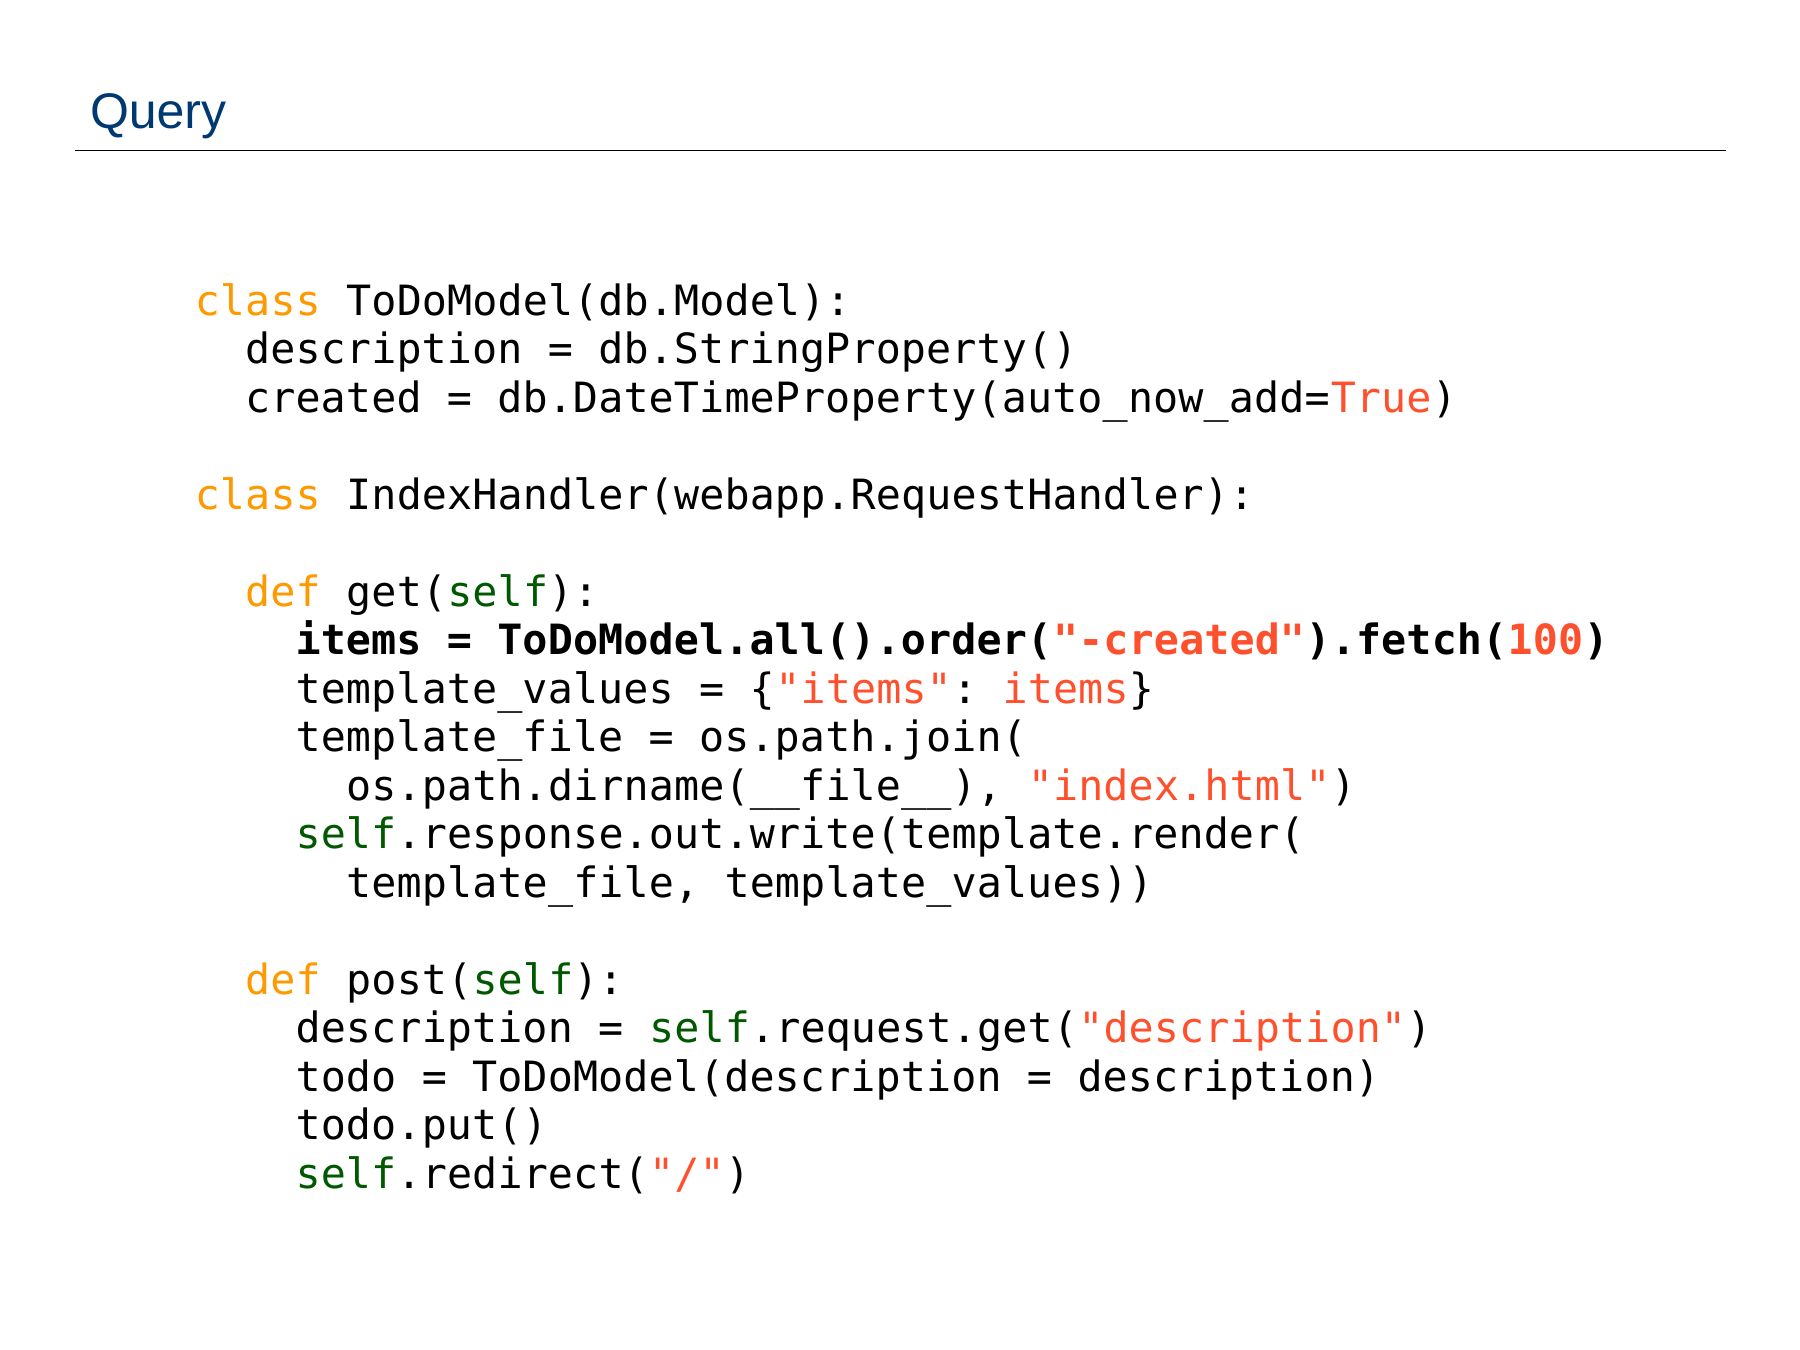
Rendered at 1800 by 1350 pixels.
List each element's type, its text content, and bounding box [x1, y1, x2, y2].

text_box class ToDoModel(db.Model): description = db.StringProperty() created = db.DateTimeProperty(auto_now_add=True) class IndexHandler(webapp.RequestHandler): def get(self): items = ToDoModel.all().order("-created").fetch(100) template_values = {"items": items} template_file = os.path.join( os.path.dirname(__file__), "index.html") self.response.out.write(template.render( template_file, template_values)) def post(self): description = self.request.get("description") todo = ToDoModel(description = description) todo.put() self.redirect("/") [179, 269, 1800, 1303]
title Query [90, 38, 1711, 147]
